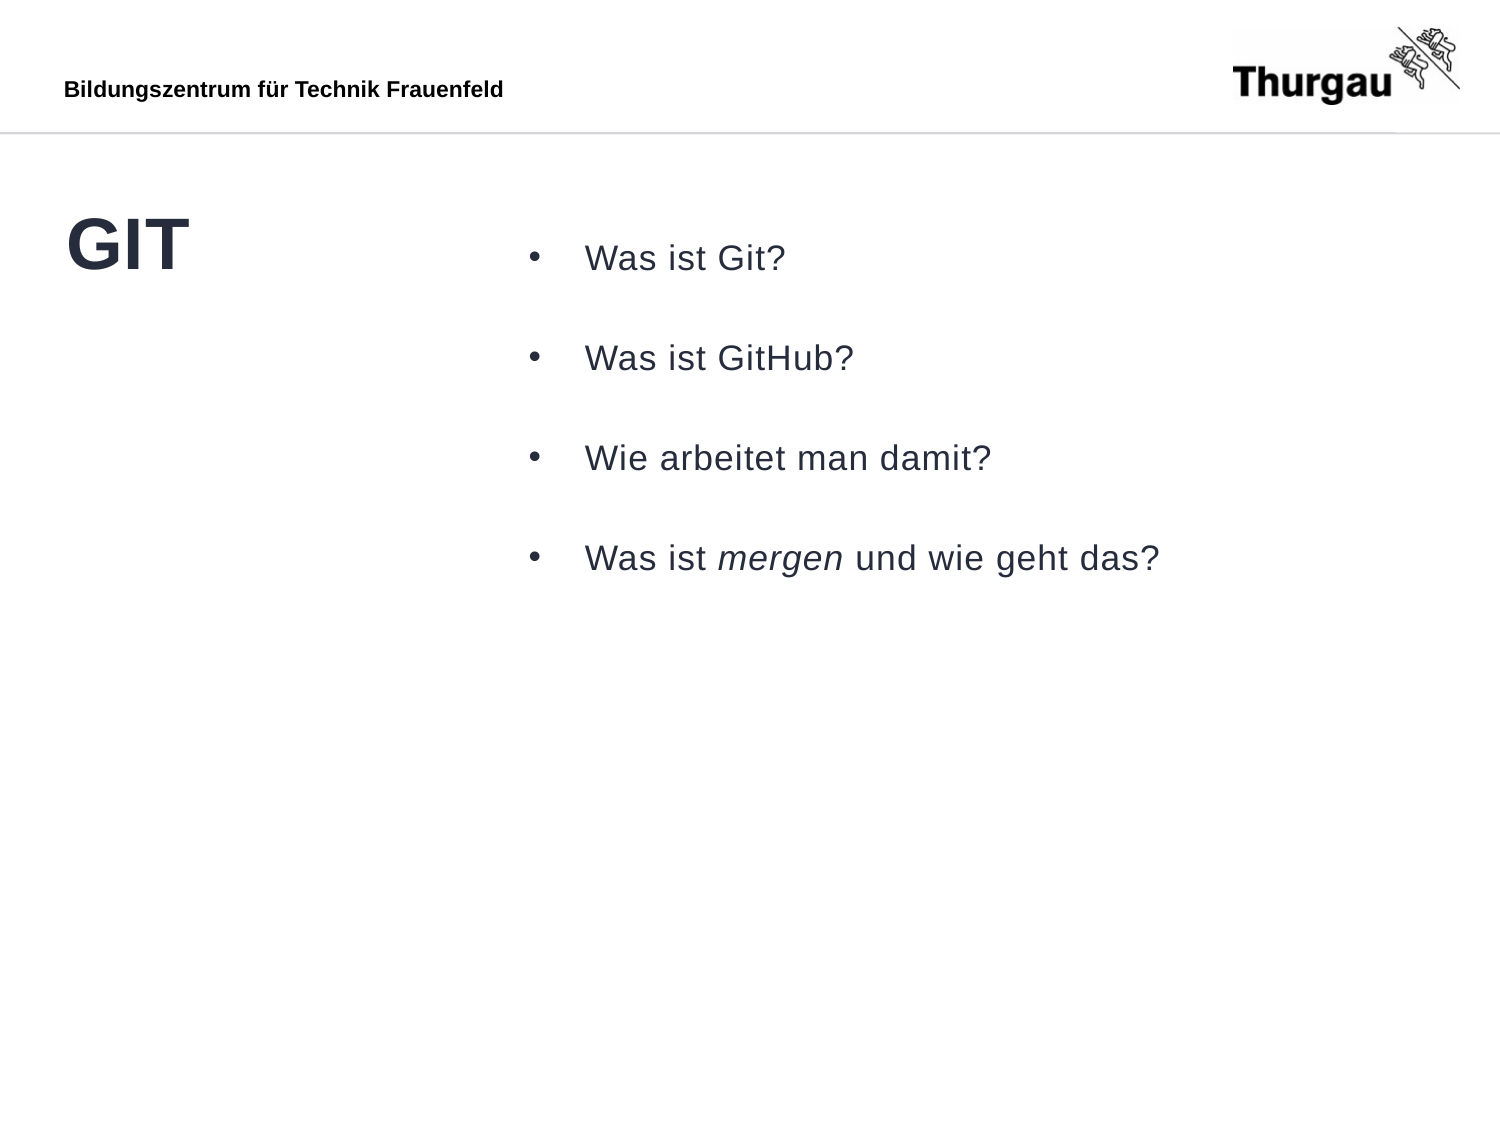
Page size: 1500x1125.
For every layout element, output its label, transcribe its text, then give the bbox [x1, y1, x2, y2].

text_box GIT [51, 208, 422, 587]
picture [1233, 27, 1460, 105]
text_box Bildungszentrum für Technik Frauenfeld [48, 65, 667, 115]
text_box Was ist Git? Was ist GitHub? Wie arbeitet man damit? Was ist mergen und wie geht das? [513, 219, 1435, 1042]
